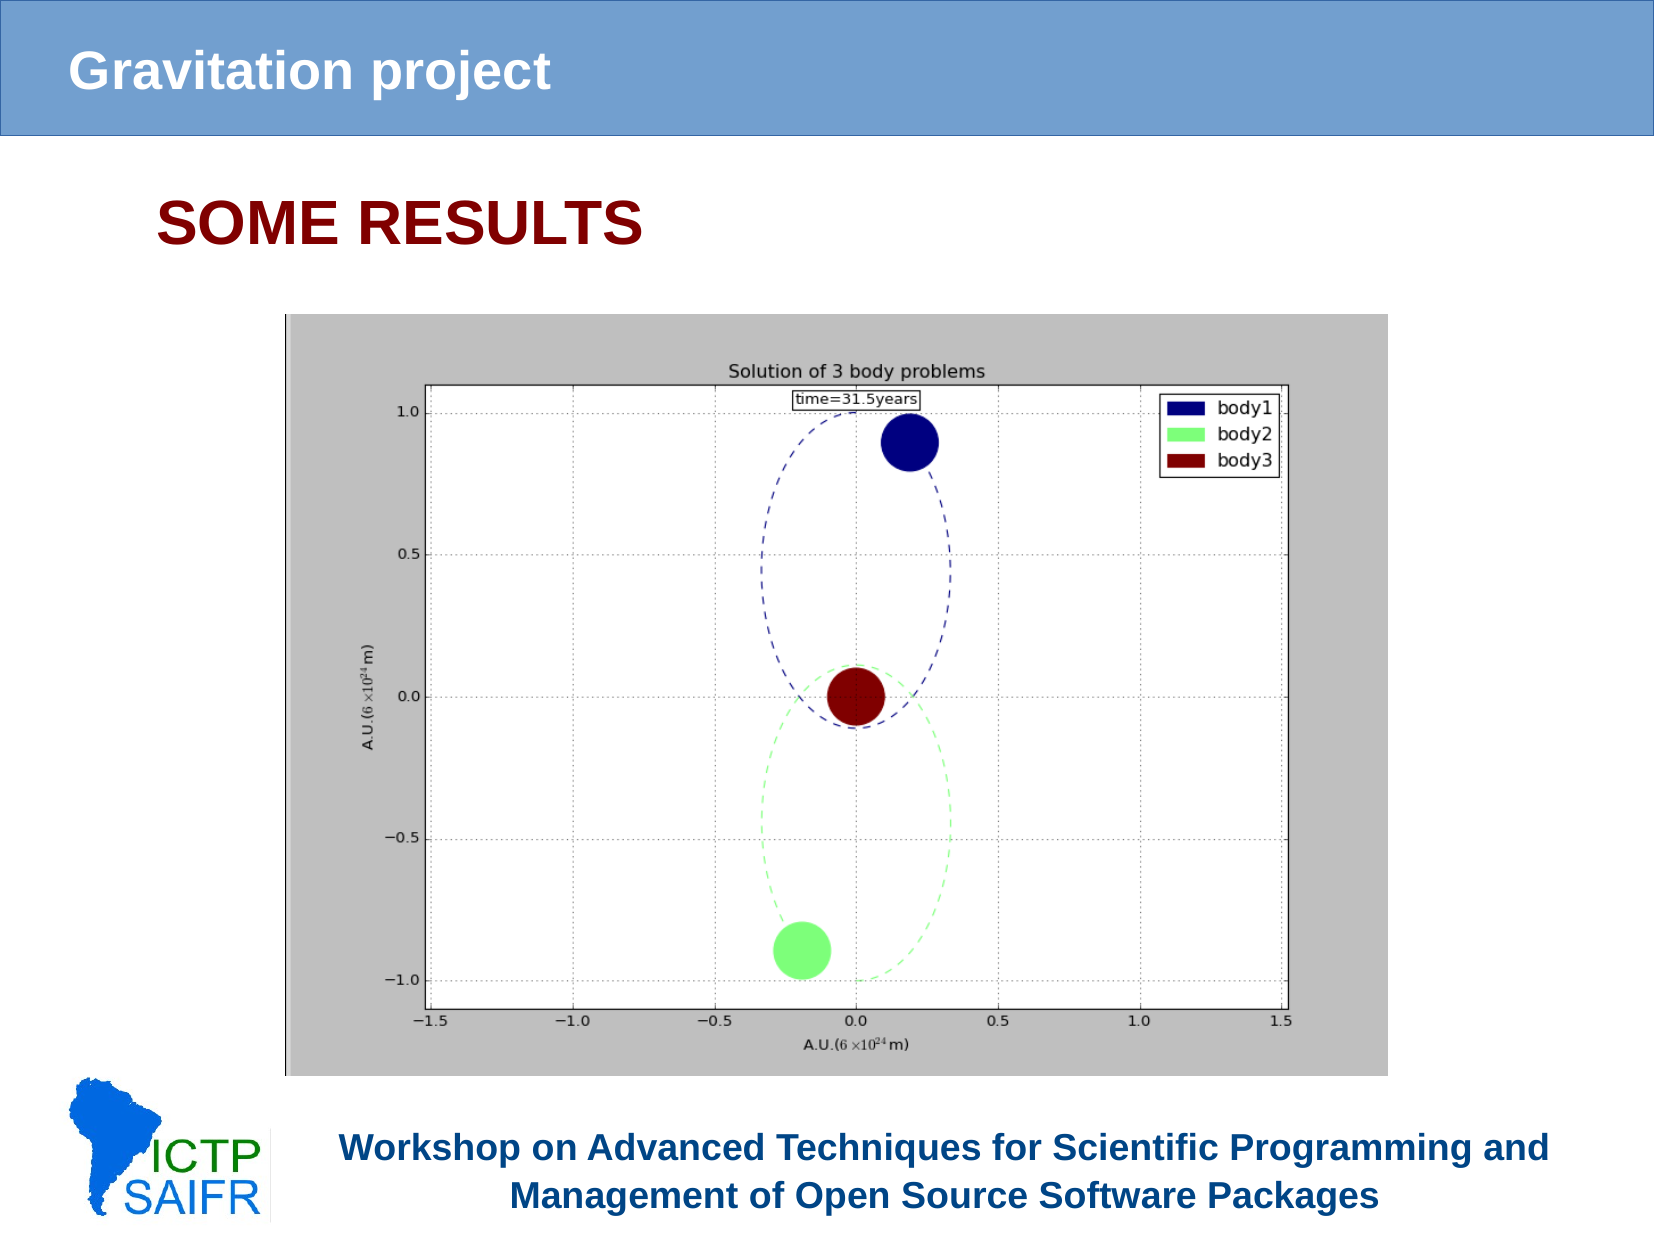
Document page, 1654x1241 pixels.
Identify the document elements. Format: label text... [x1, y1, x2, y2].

text_box Gravitation project [54, 33, 580, 109]
text_box [0, 0, 1654, 136]
text_box SOME RESULTS [20, 180, 781, 286]
picture [285, 314, 1388, 1076]
text_box Workshop on Advanced Techniques for Scientific Programming and Management of Open Source Software Packages [255, 1112, 1636, 1233]
picture [47, 1064, 271, 1235]
